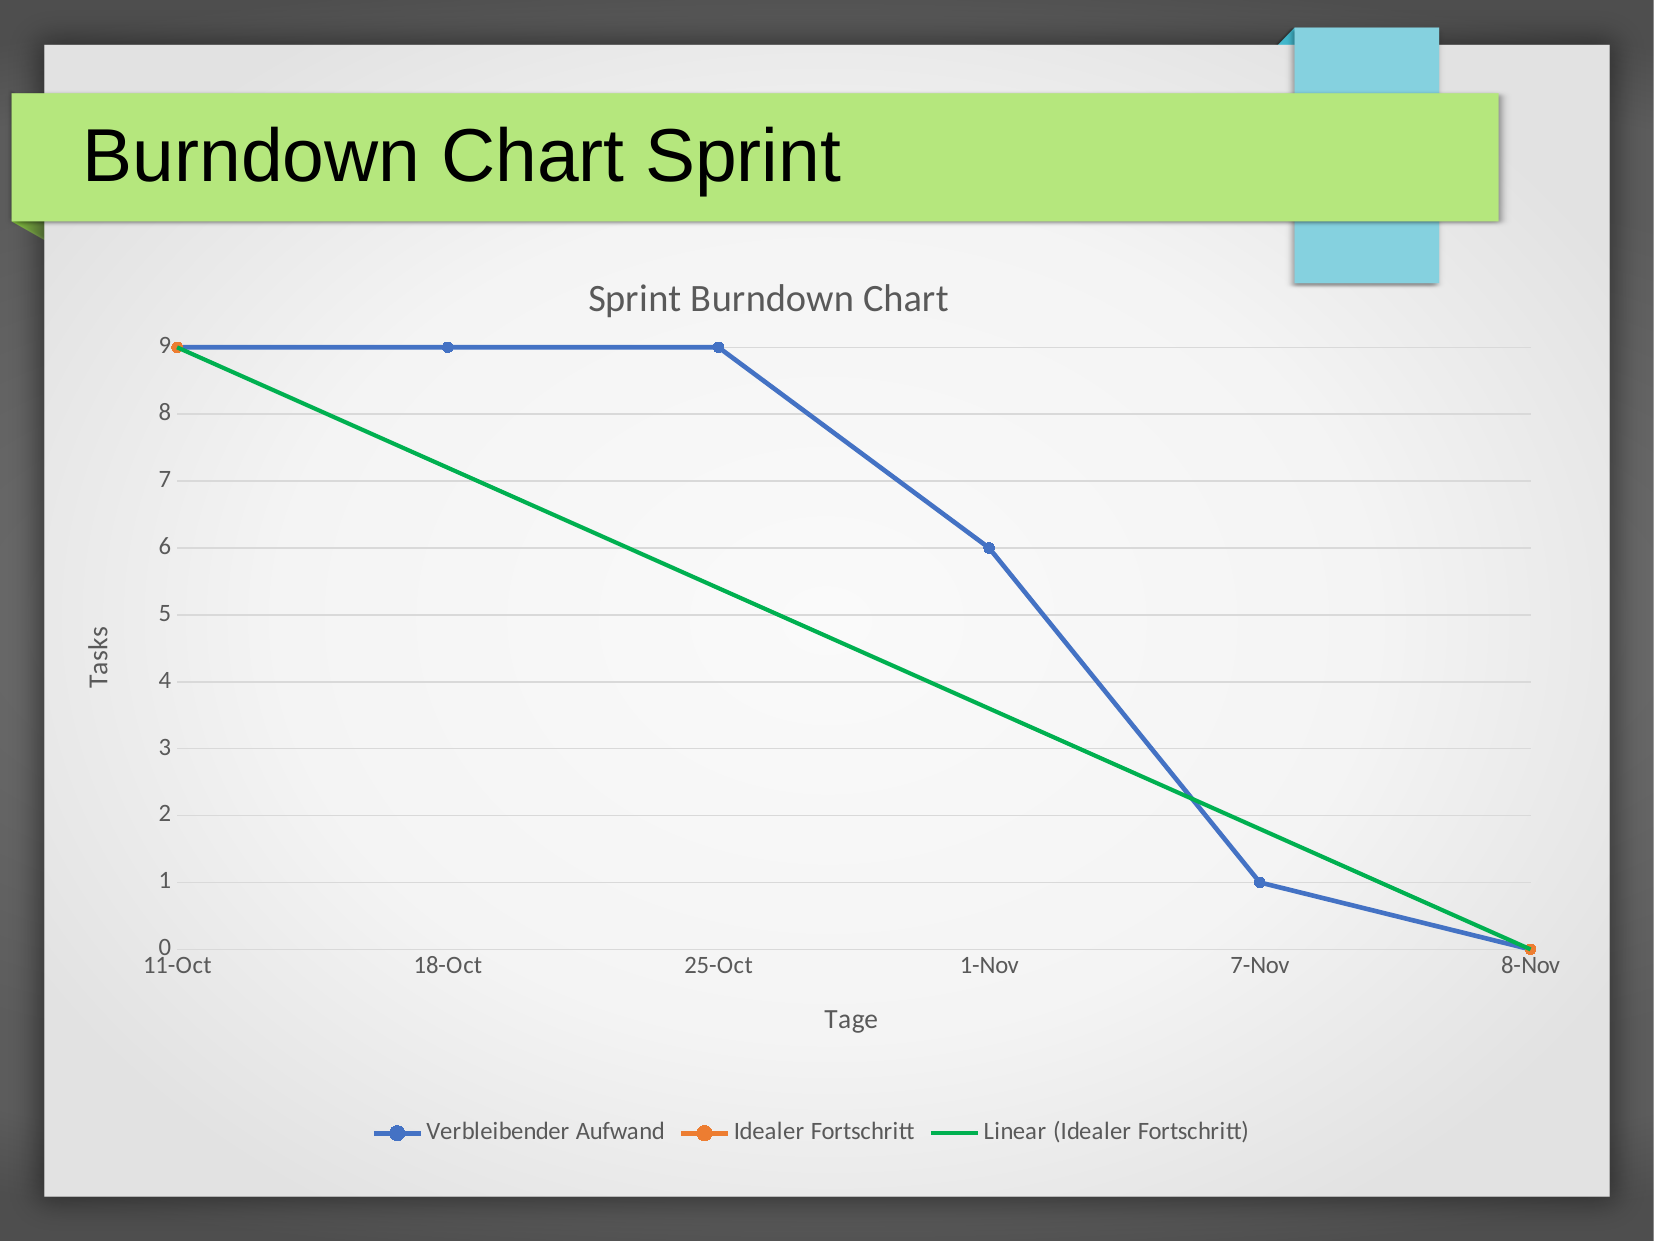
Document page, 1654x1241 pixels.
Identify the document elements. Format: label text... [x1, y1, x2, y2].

picture [0, 0, 1654, 1241]
title Burndown Chart Sprint [82, 96, 1264, 215]
chart [77, 244, 1562, 1152]
